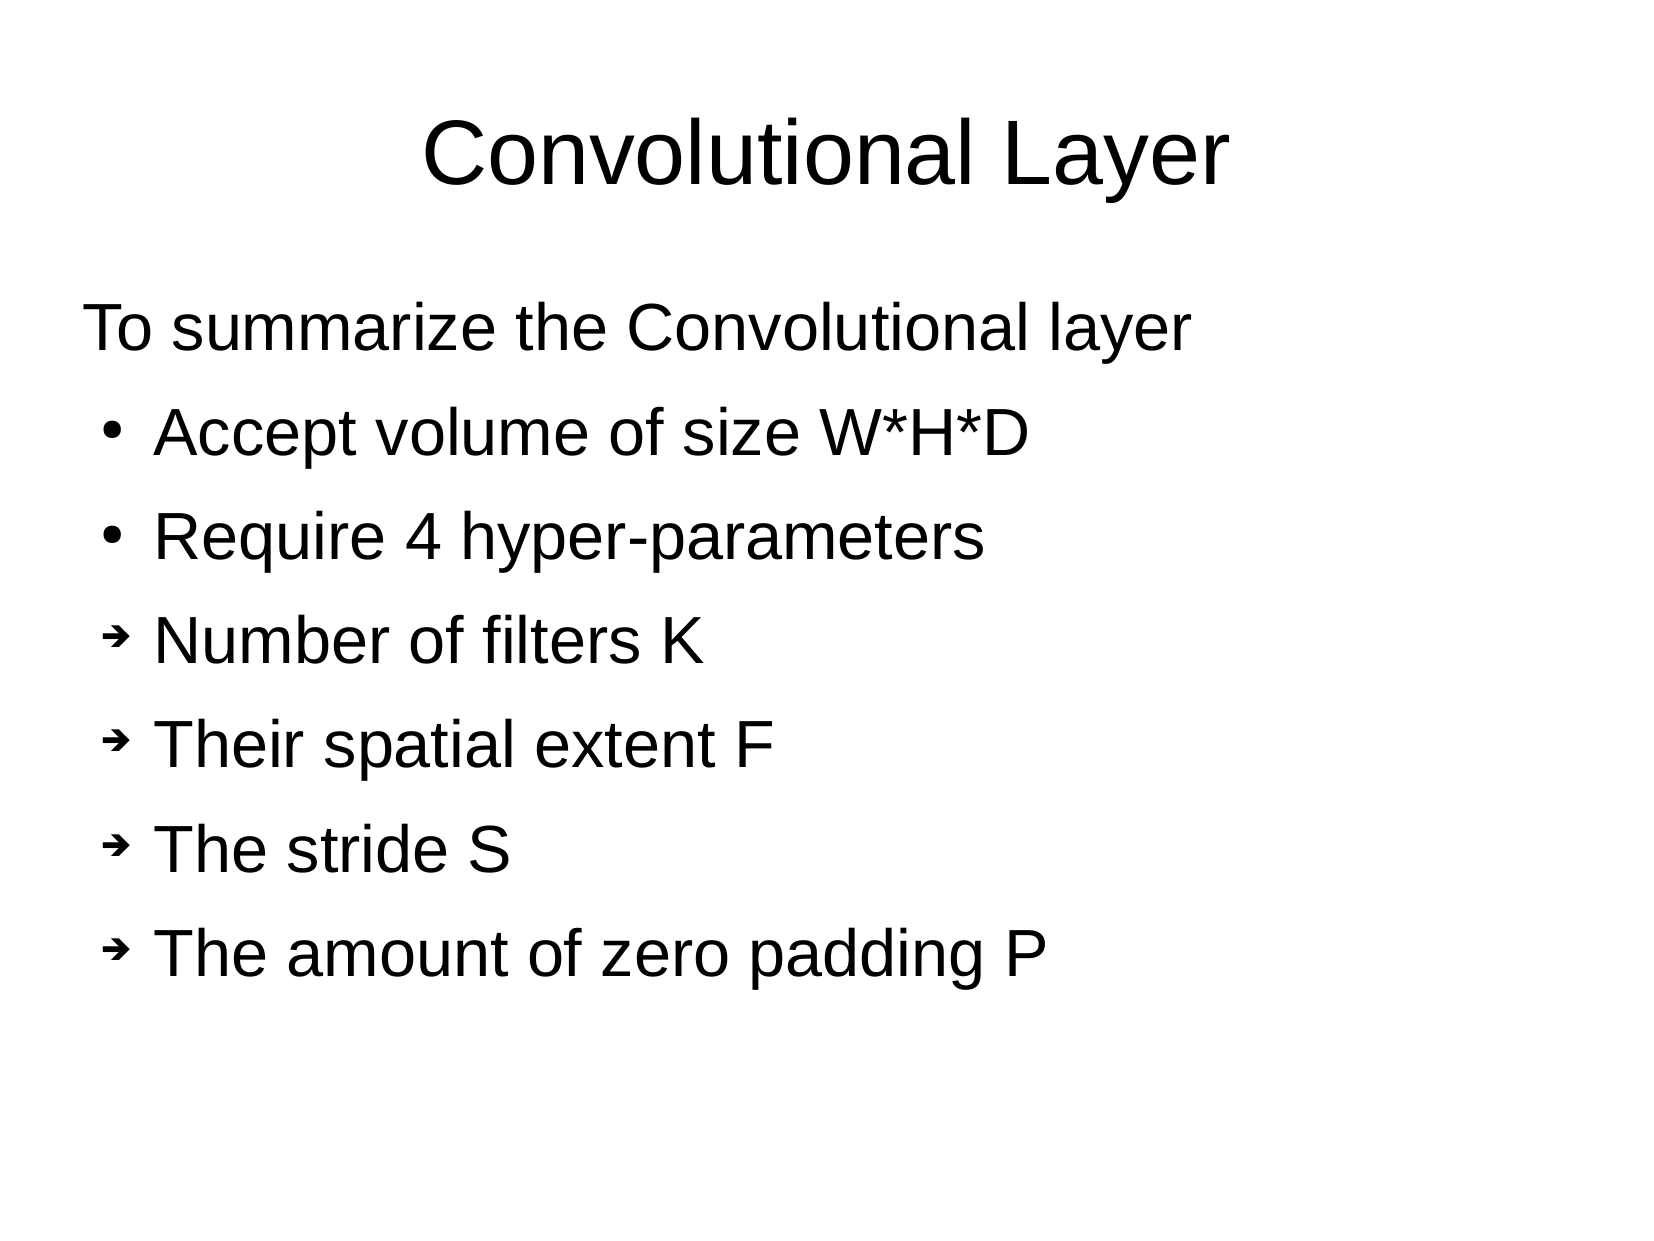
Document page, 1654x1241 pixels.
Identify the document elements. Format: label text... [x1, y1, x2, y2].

list To summarize the Convolutional layer Accept volume of size W*H*D Require 4 hyper-parameters Number of filters K Their spatial extent F The stride S The amount of zero padding P [82, 290, 1571, 1010]
title Convolutional Layer [82, 49, 1571, 257]
